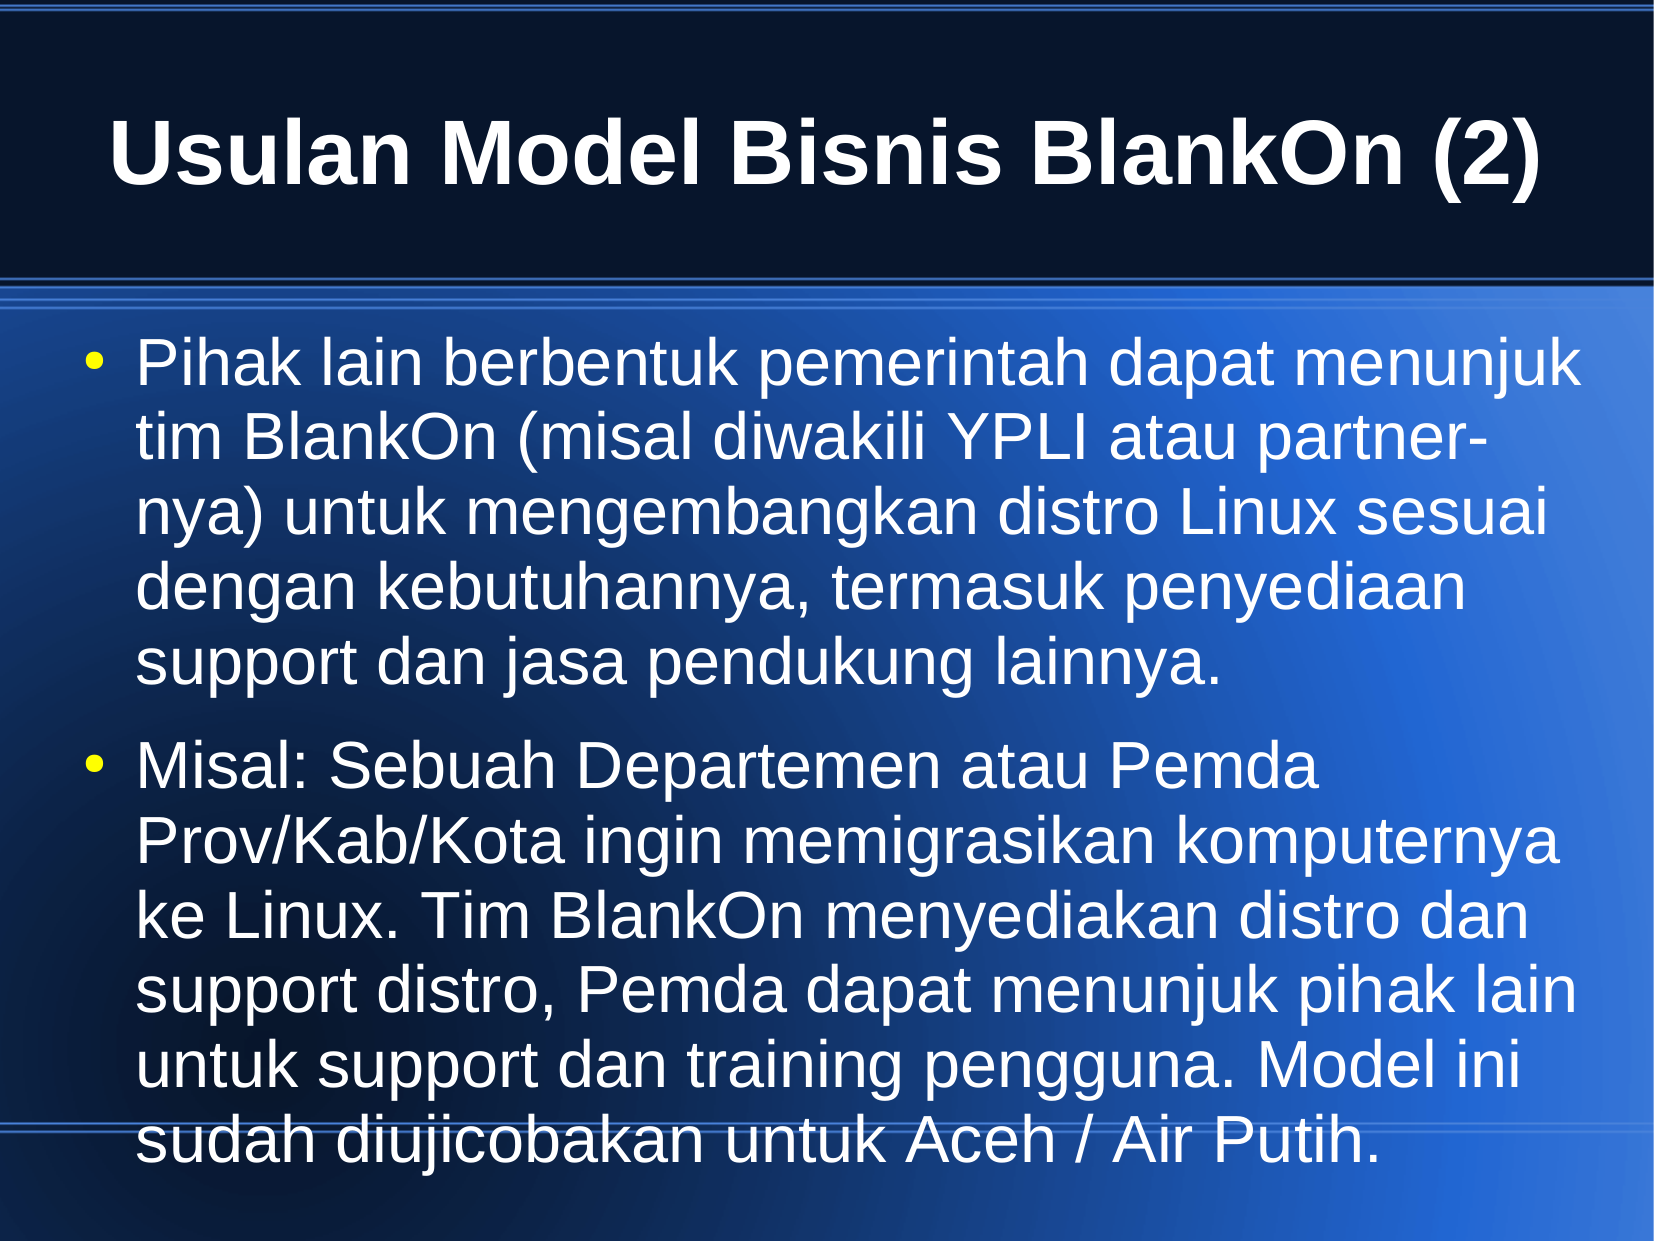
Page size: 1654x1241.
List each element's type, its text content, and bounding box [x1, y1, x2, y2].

picture [0, 0, 1654, 1241]
title Usulan Model Bisnis BlankOn (2) [82, 49, 1571, 257]
list Pihak lain berbentuk pemerintah dapat menunjuk tim BlankOn (misal diwakili YPLI atau partner-nya) untuk mengembangkan distro Linux sesuai dengan kebutuhannya, termasuk penyediaan support dan jasa pendukung lainnya. Misal: Sebuah Departemen atau Pemda Prov/Kab/Kota ingin memigrasikan komputernya ke Linux. Tim BlankOn menyediakan distro dan support distro, Pemda dapat menunjuk pihak lain untuk support dan training pengguna. Model ini sudah diujicobakan untuk Aceh / Air Putih. [64, 324, 1601, 1177]
